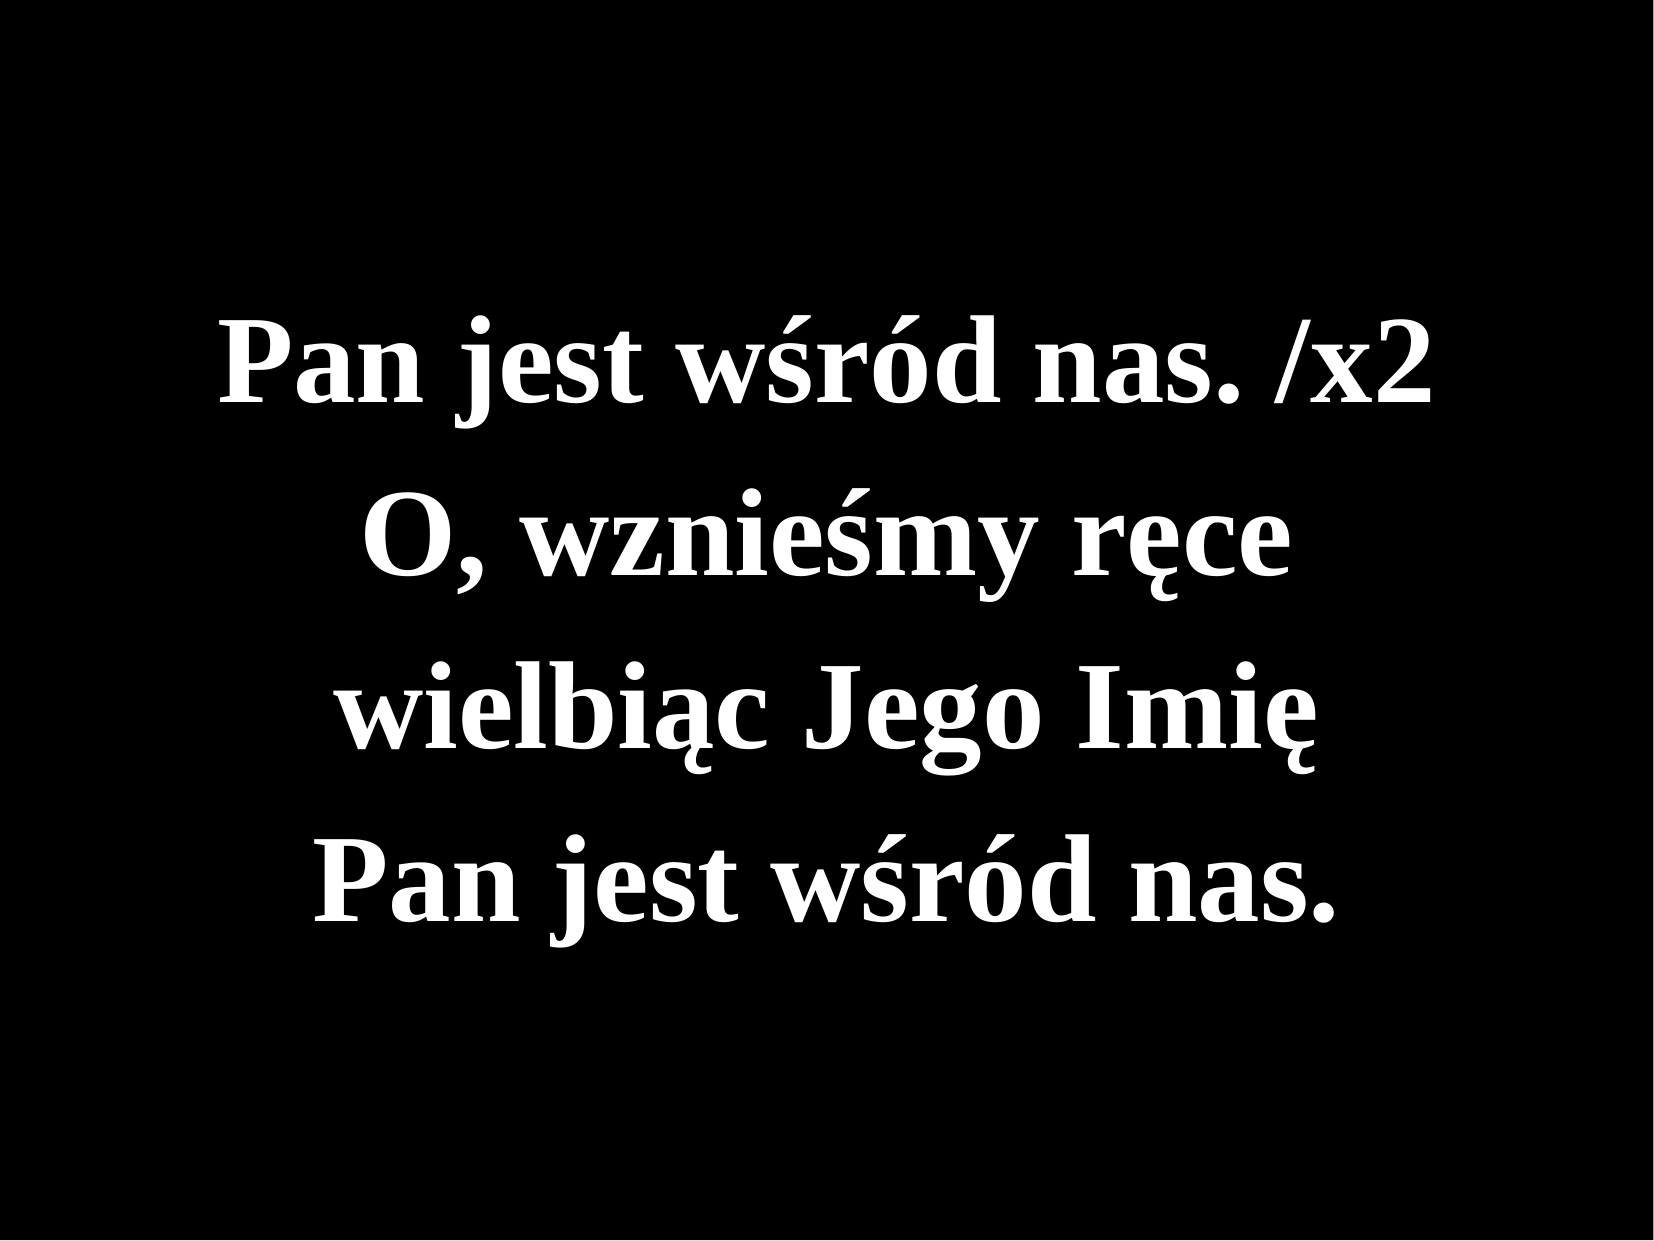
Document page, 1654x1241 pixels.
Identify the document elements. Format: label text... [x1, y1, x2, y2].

title Pan jest wśród nas. /x2 ppp O, wznieśmy ręce ppp wielbiąc Jego Imię ppp Pan jest wśród nas. [0, 0, 1654, 1241]
